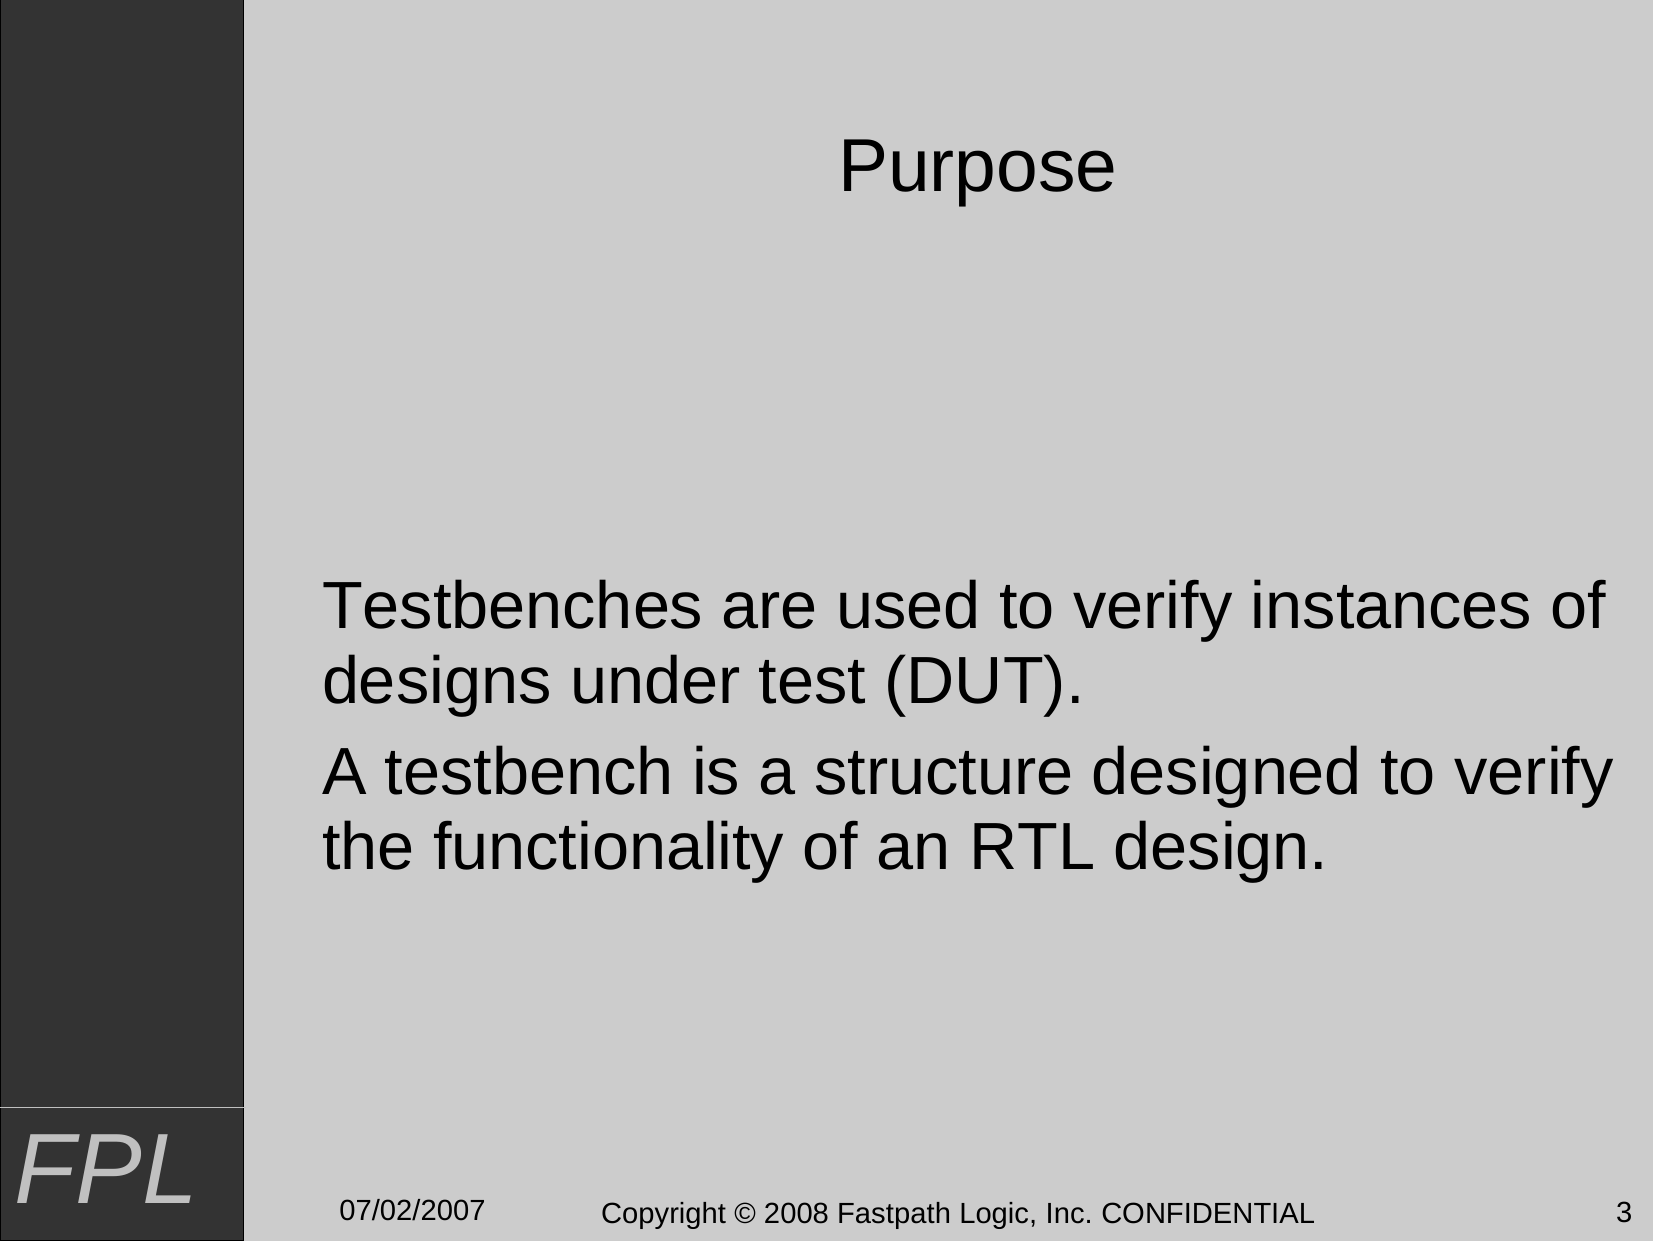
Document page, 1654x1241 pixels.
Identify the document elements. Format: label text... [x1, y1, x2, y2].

subtitle Testbenches are used to verify instances of designs under test (DUT). A testbench is a structure designed to verify the functionality of an RTL design. [322, 272, 1634, 1179]
title Purpose [426, 57, 1529, 272]
